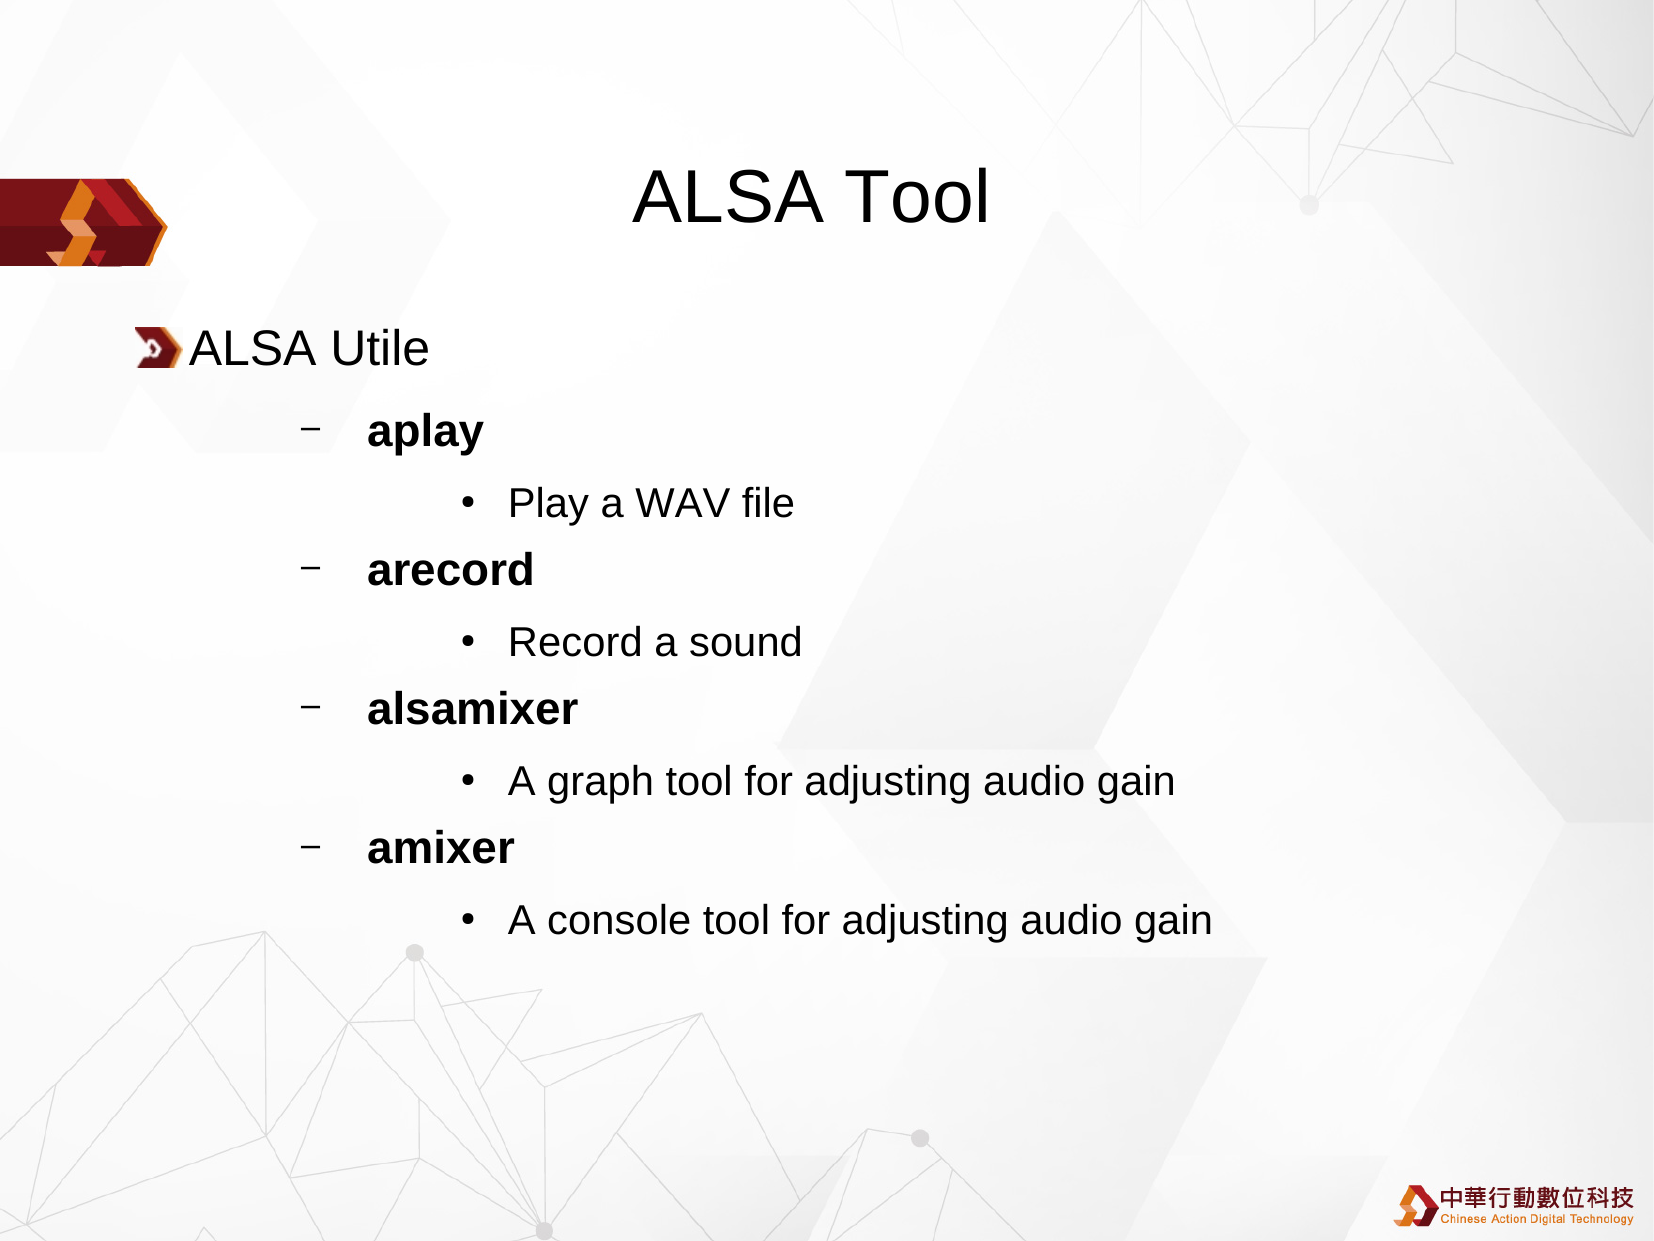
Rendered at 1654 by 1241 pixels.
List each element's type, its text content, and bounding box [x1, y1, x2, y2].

picture [0, 0, 1654, 1241]
title ALSA Tool [118, 112, 1506, 281]
list ALSA Utile aplay Play a WAV file arecord Record a sound alsamixer A graph tool for adjusting audio gain amixer A console tool for adjusting audio gain [118, 319, 1571, 1055]
